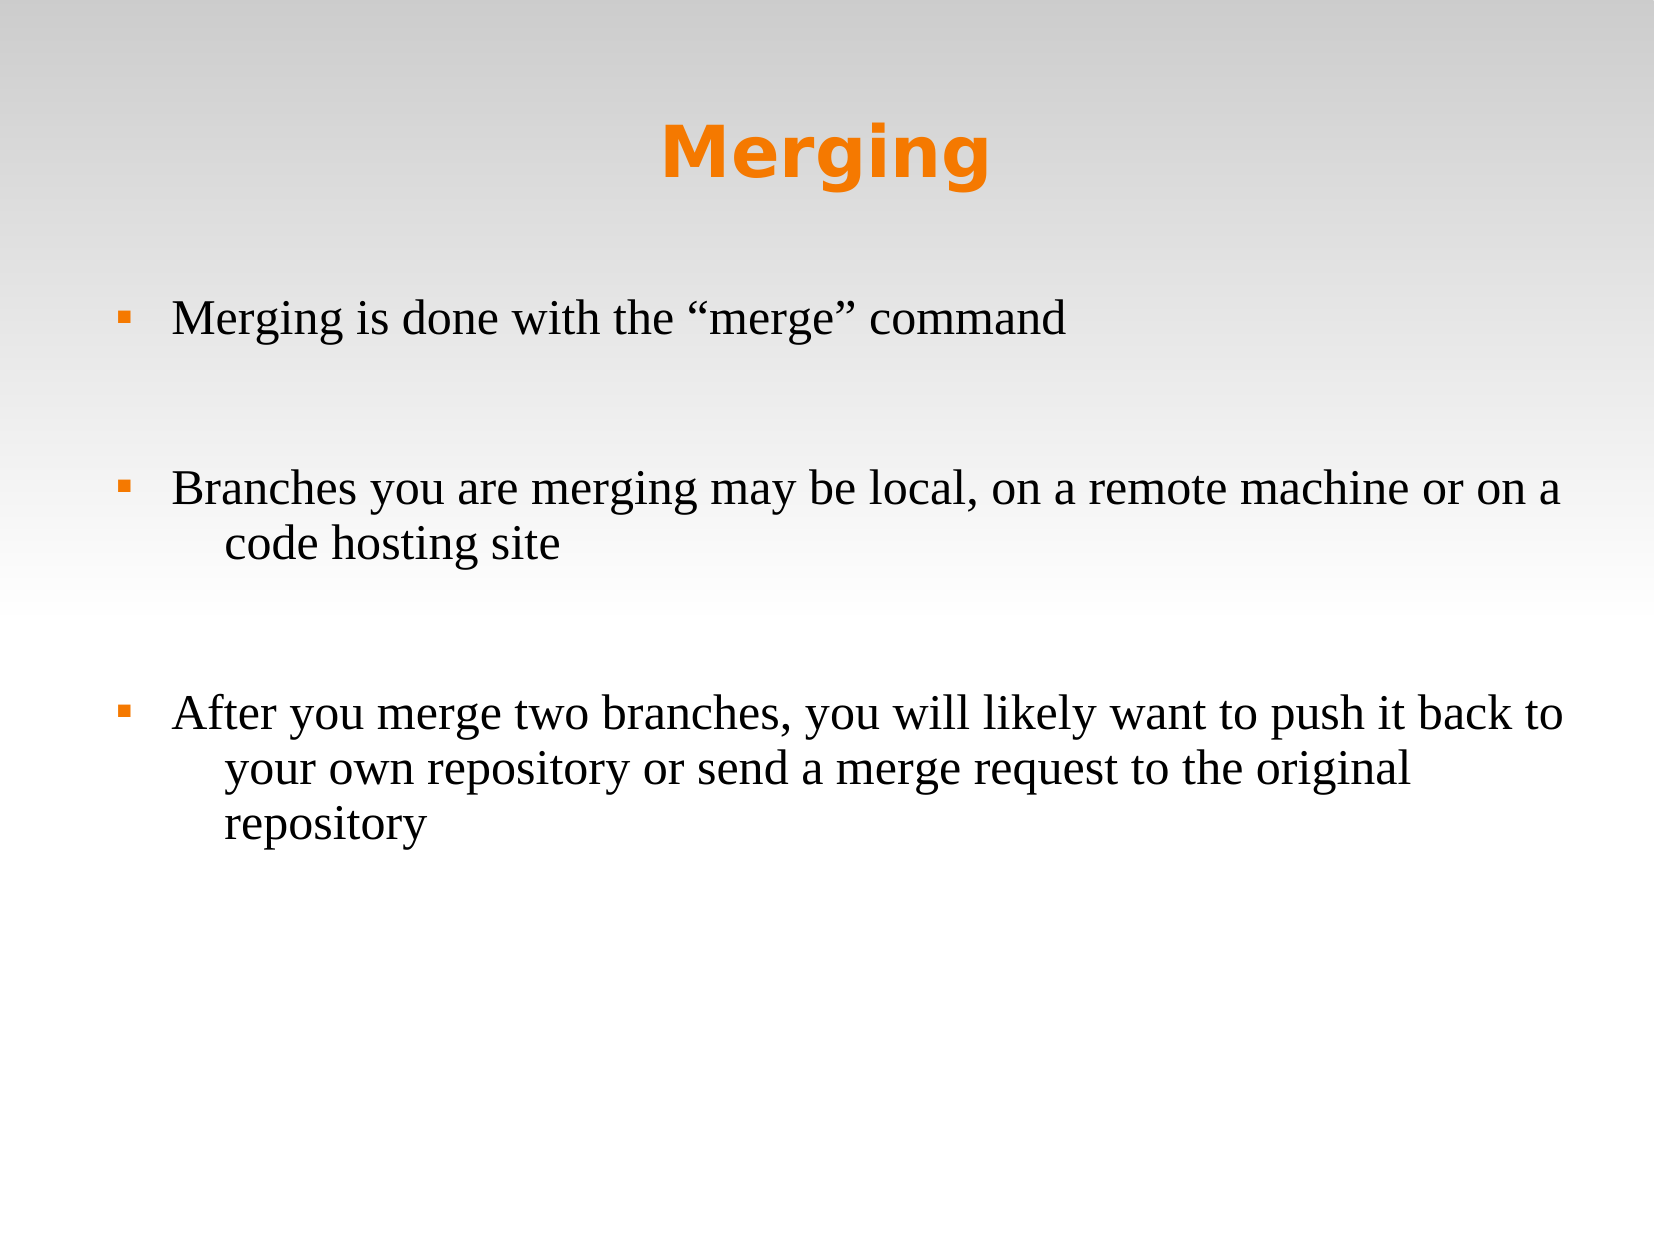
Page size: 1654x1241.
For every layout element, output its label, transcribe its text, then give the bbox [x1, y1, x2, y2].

title Merging [82, 49, 1571, 257]
list Merging is done with the “merge” command Branches you are merging may be local, on a remote machine or on a code hosting site After you merge two branches, you will likely want to push it back to your own repository or send a merge request to the original repository [82, 290, 1571, 1109]
